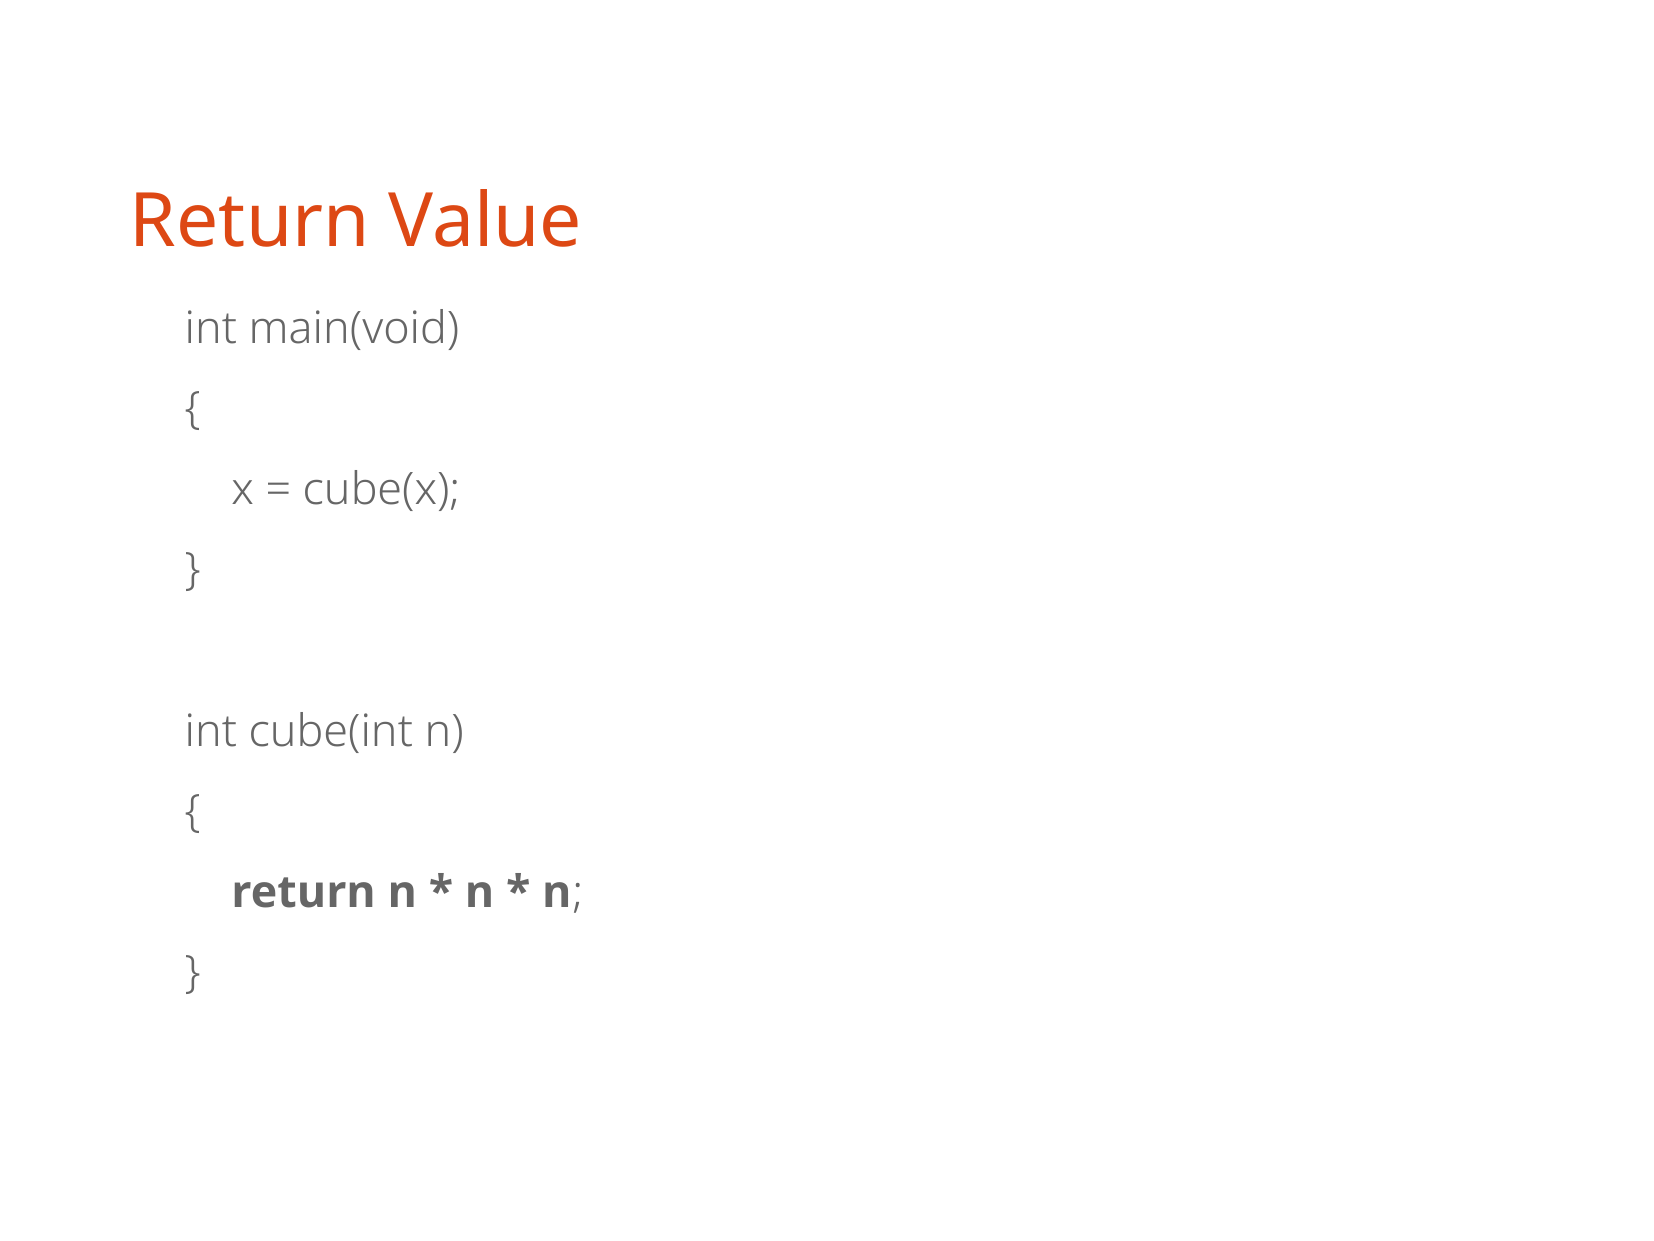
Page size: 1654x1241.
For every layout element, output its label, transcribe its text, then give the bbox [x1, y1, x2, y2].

list int main(void) { x = cube(x); } int cube(int n) { return n * n * n; } [129, 295, 1518, 1010]
title Return Value [129, 153, 1518, 281]
